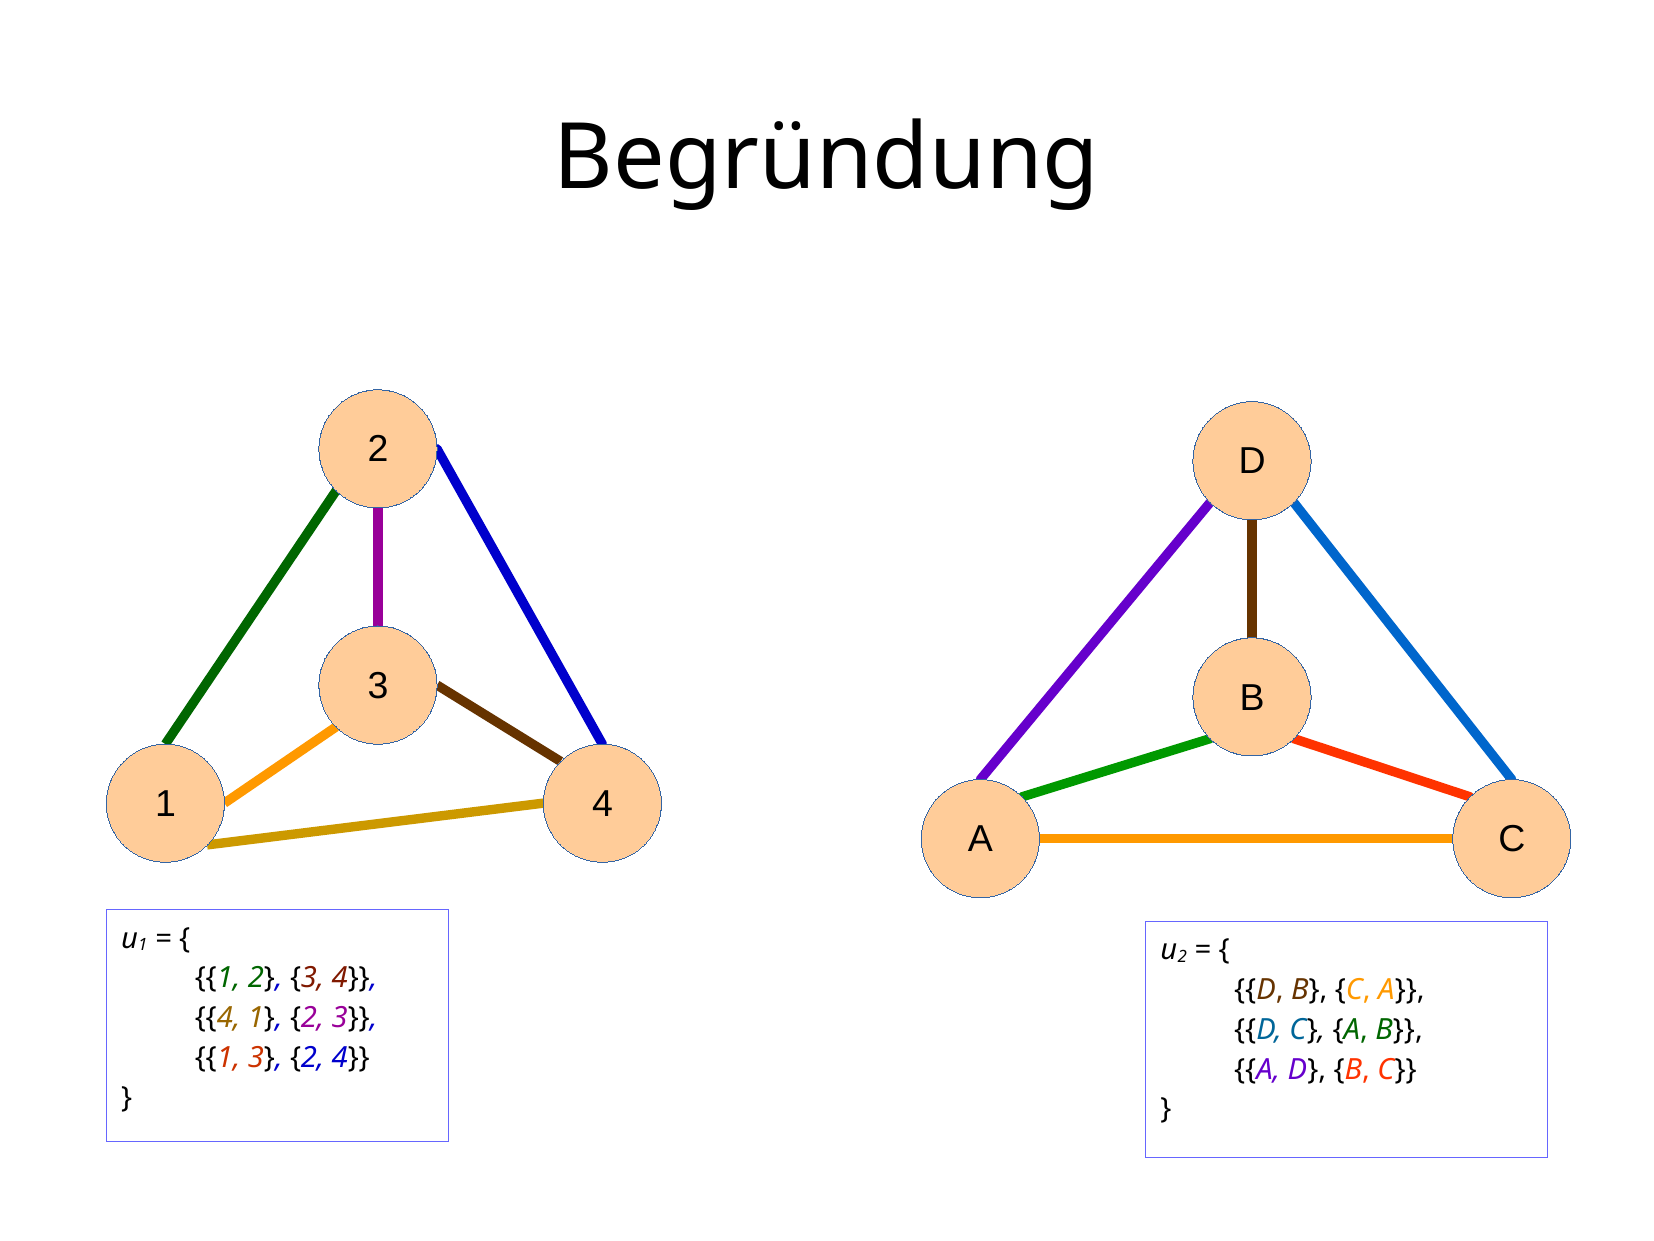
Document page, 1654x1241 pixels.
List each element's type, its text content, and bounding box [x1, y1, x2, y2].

text_box C [1452, 779, 1571, 898]
text_box A [921, 779, 1040, 898]
text_box 1 [106, 744, 225, 863]
text_box u2 = { {{D, B}, {C, A}}, {{D, C}, {A, B}}, {{A, D}, {B, C}} } [1145, 921, 1548, 1158]
text_box D [1192, 401, 1312, 520]
text_box B [1192, 637, 1312, 756]
text_box u1 = { {{1, 2}, {3, 4}}, {{4, 1}, {2, 3}}, {{1, 3}, {2, 4}} } [106, 909, 449, 1142]
text_box 2 [318, 389, 438, 508]
title Begründung [82, 49, 1571, 257]
text_box 4 [543, 744, 662, 863]
text_box 3 [318, 625, 438, 745]
